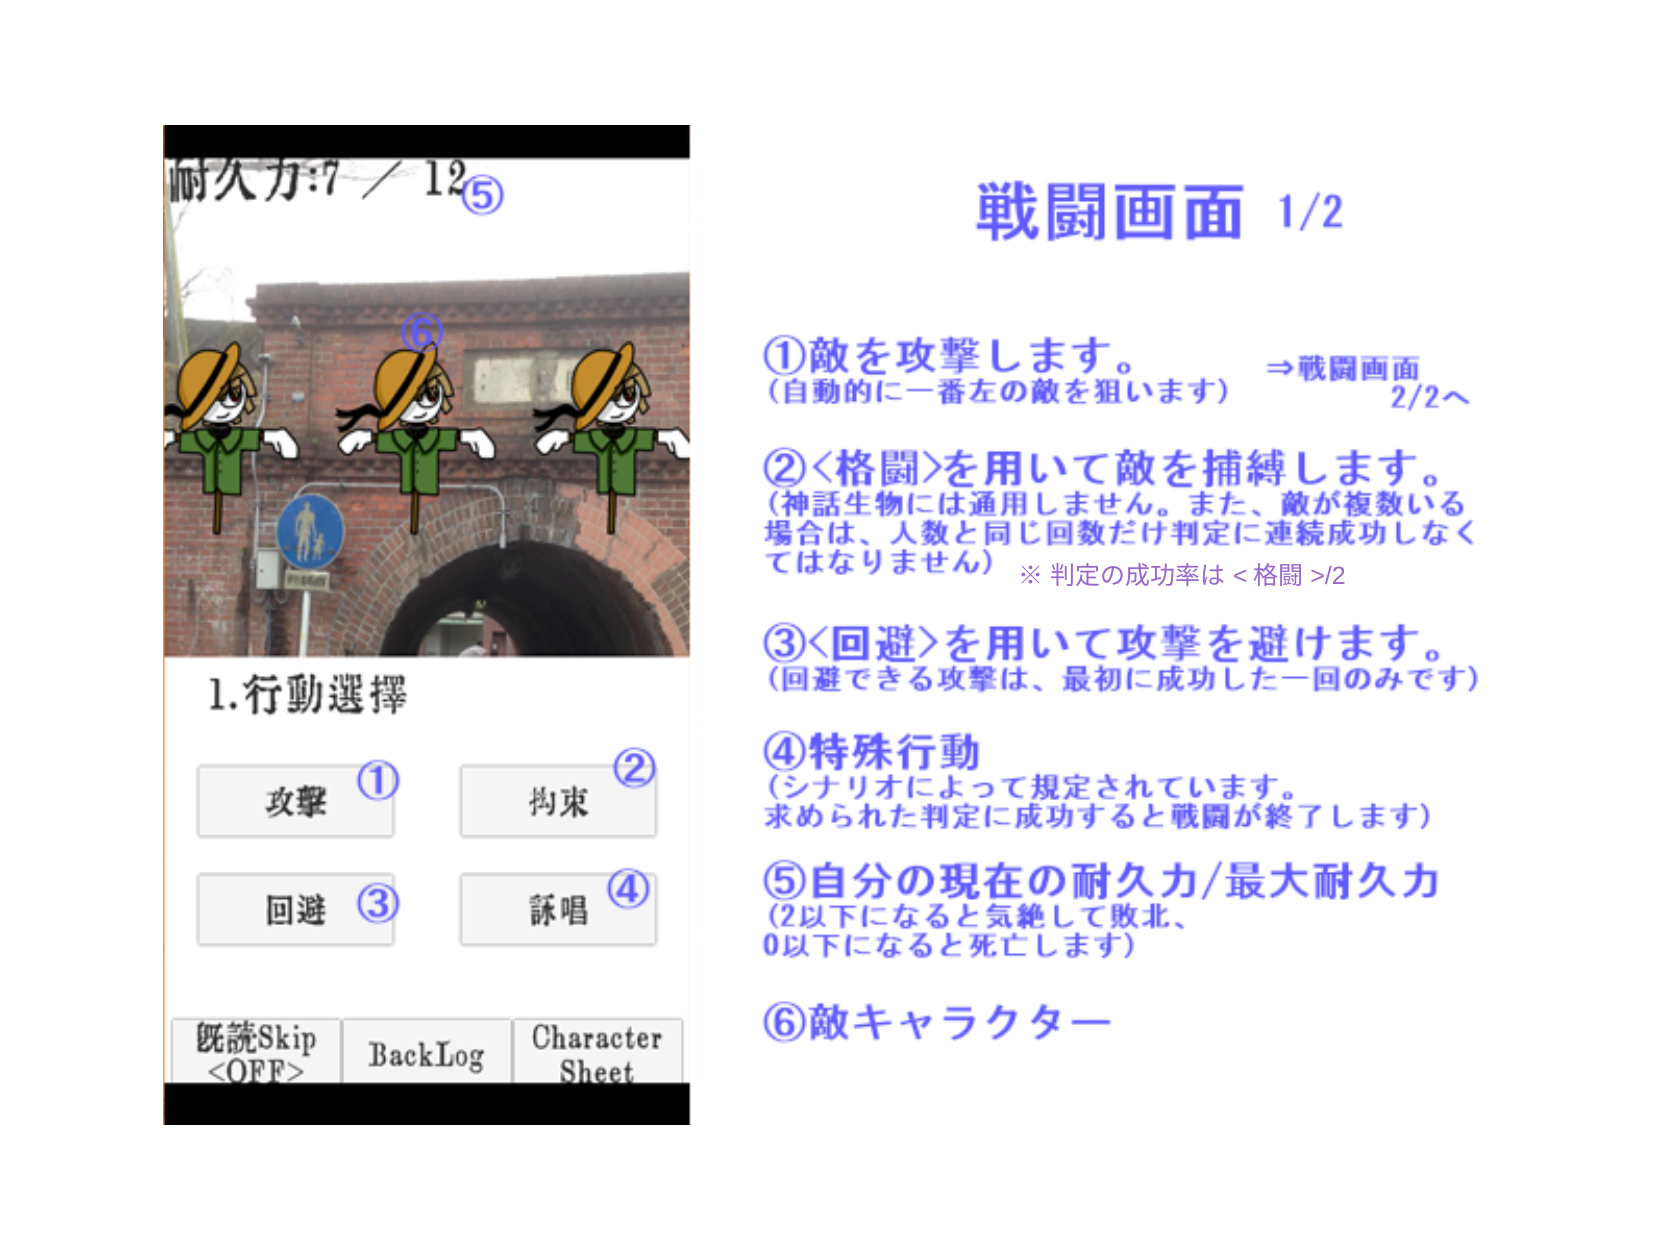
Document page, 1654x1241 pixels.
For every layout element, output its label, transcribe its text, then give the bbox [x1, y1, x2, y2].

picture [163, 125, 1497, 1125]
text_box ※判定の成功率は<格闘>/2 [1003, 547, 1353, 591]
